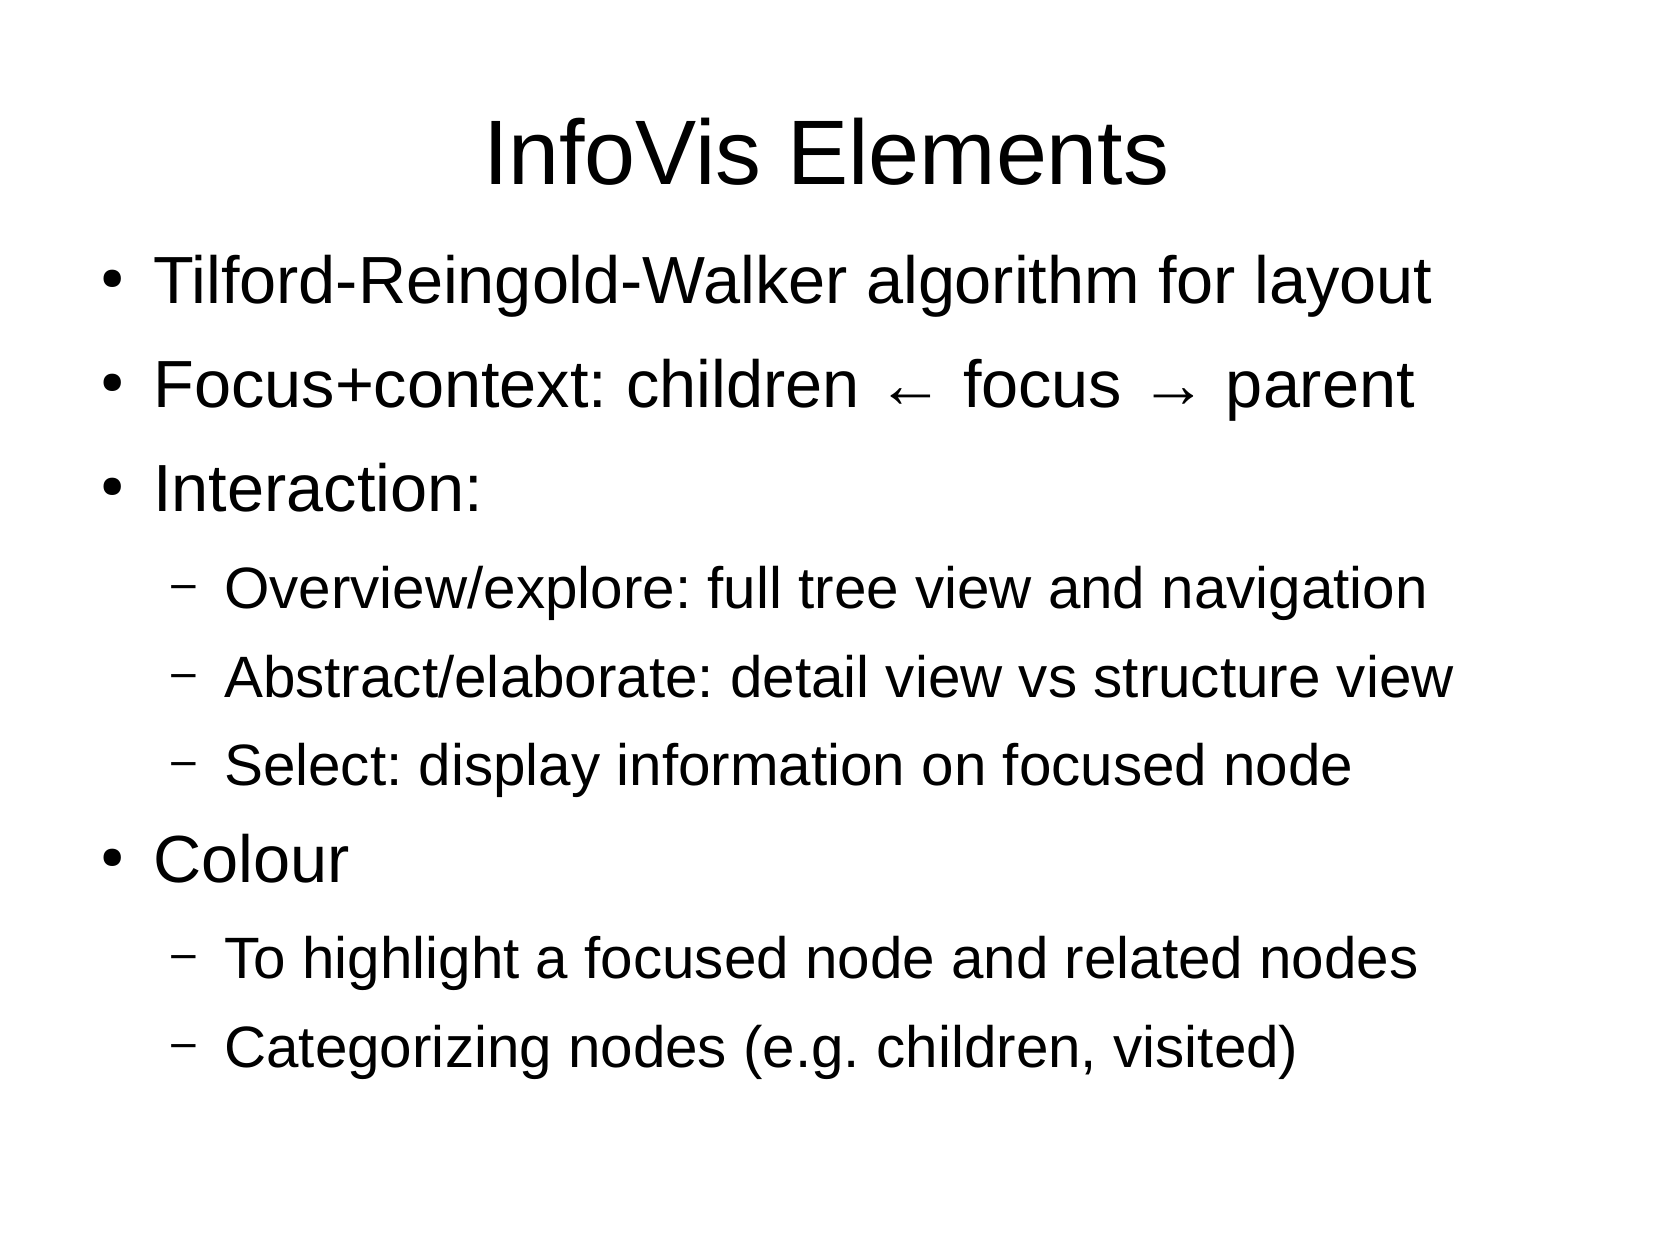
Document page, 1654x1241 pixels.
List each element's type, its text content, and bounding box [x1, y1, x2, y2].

title InfoVis Elements [82, 49, 1571, 242]
list Tilford-Reingold-Walker algorithm for layout Focus+context: children ← focus → parent Interaction: Overview/explore: full tree view and navigation Abstract/elaborate: detail view vs structure view Select: display information on focused node Colour To highlight a focused node and related nodes Categorizing nodes (e.g. children, visited) [82, 242, 1571, 1177]
